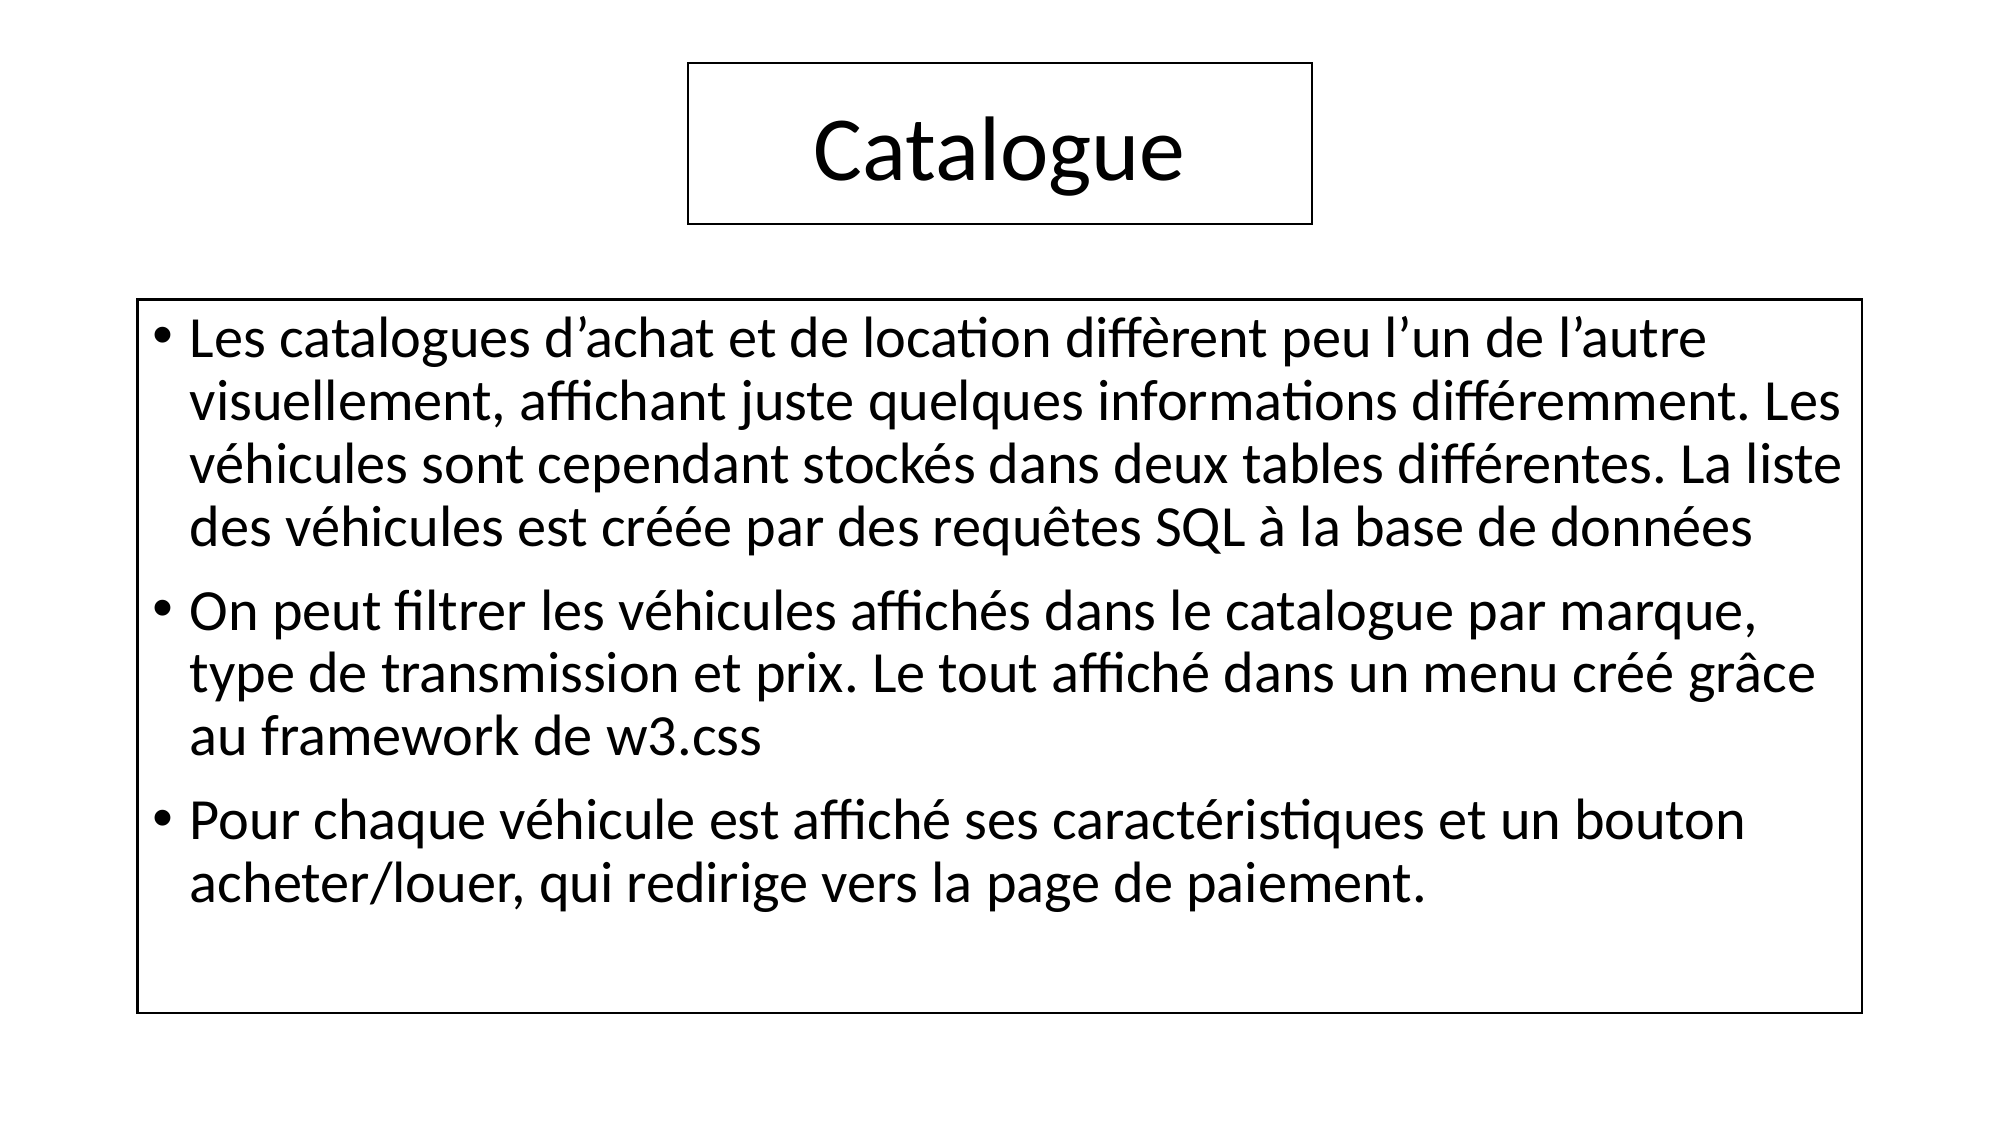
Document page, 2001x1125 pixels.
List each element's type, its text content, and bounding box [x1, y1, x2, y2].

title Catalogue [687, 62, 1312, 225]
list Les catalogues d’achat et de location diffèrent peu l’un de l’autre visuellement, affichant juste quelques informations différemment. Les véhicules sont cependant stockés dans deux tables différentes. La liste des véhicules est créée par des requêtes SQL à la base de données On peut filtrer les véhicules affichés dans le catalogue par marque, type de transmission et prix. Le tout affiché dans un menu créé grâce au framework de w3.css Pour chaque véhicule est affiché ses caractéristiques et un bouton acheter/louer, qui redirige vers la page de paiement. [137, 299, 1863, 1014]
